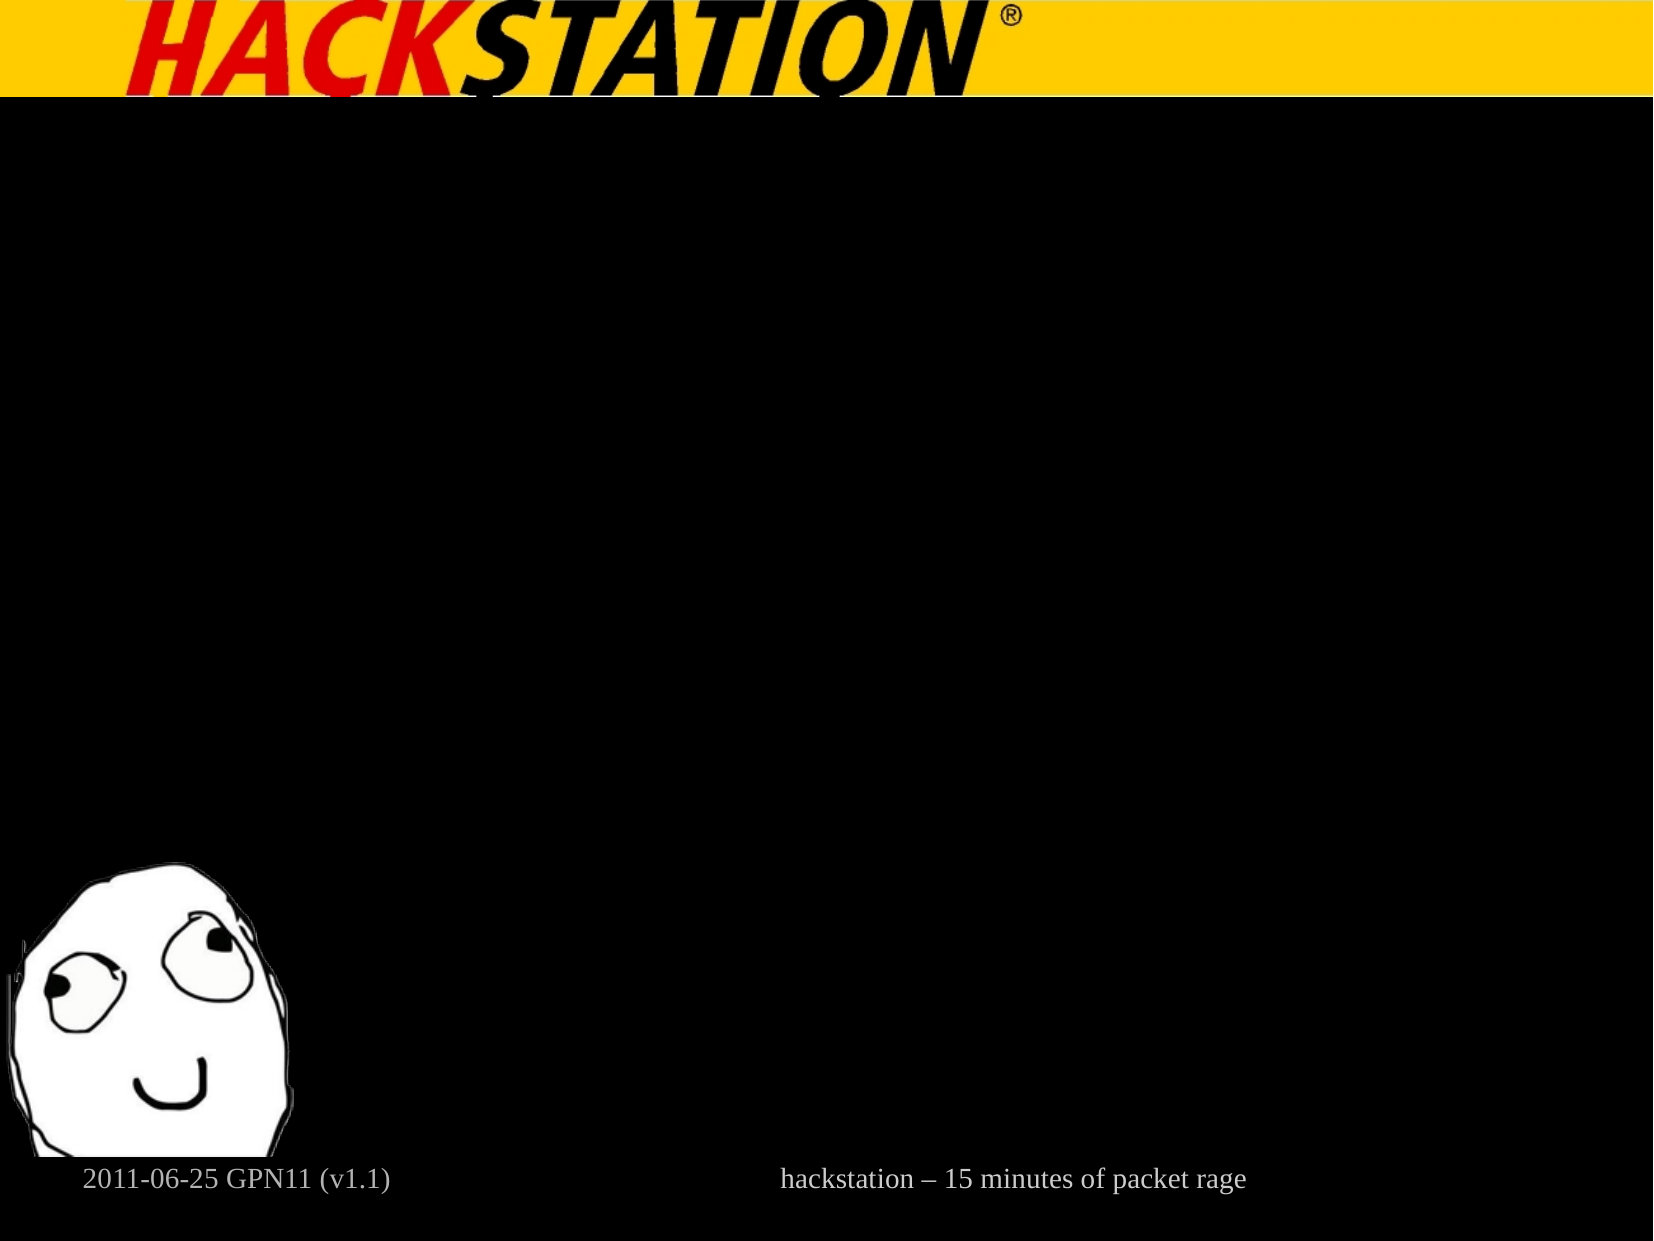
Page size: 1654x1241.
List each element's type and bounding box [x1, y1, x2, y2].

picture [0, 0, 1653, 97]
picture [0, 862, 338, 1157]
